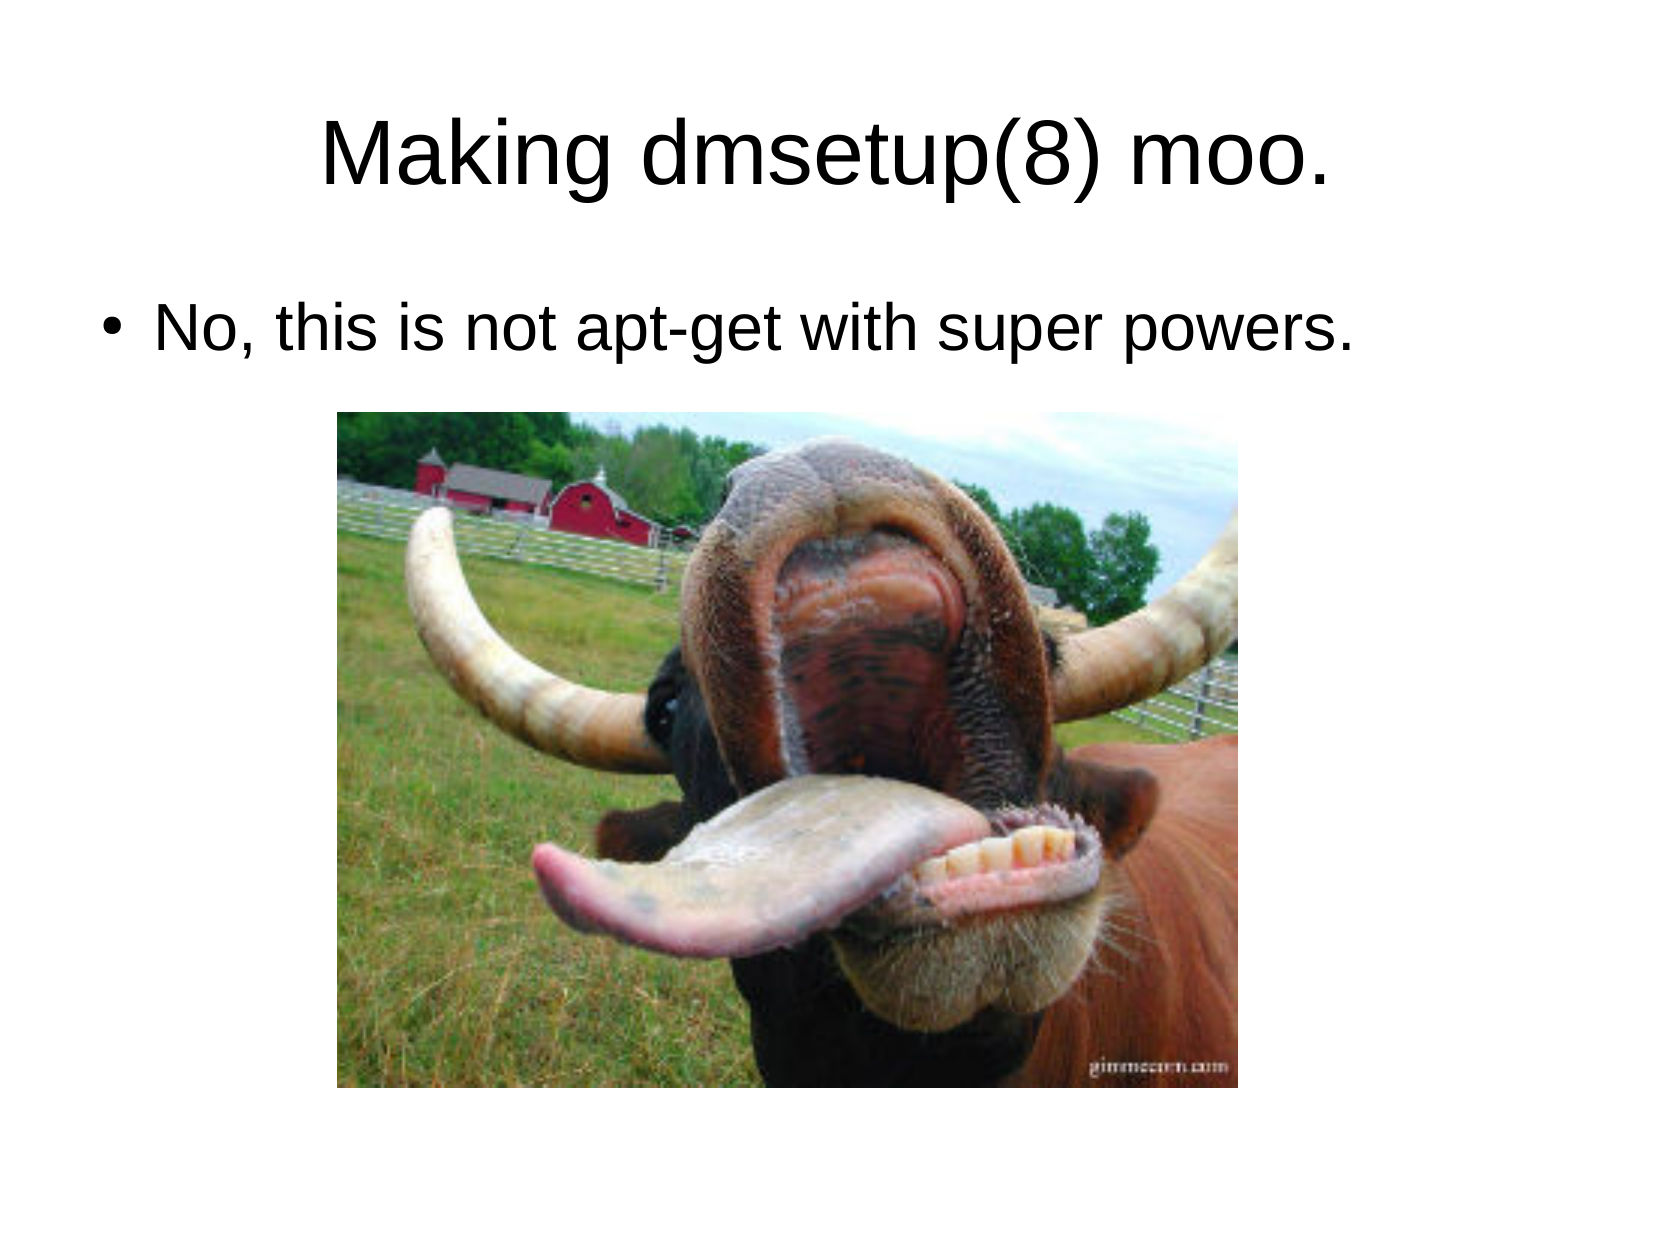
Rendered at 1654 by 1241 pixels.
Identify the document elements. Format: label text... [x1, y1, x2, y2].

list No, this is not apt-get with super powers. [82, 290, 1571, 1109]
title Making dmsetup(8) moo. [82, 49, 1571, 257]
picture [337, 412, 1238, 1088]
